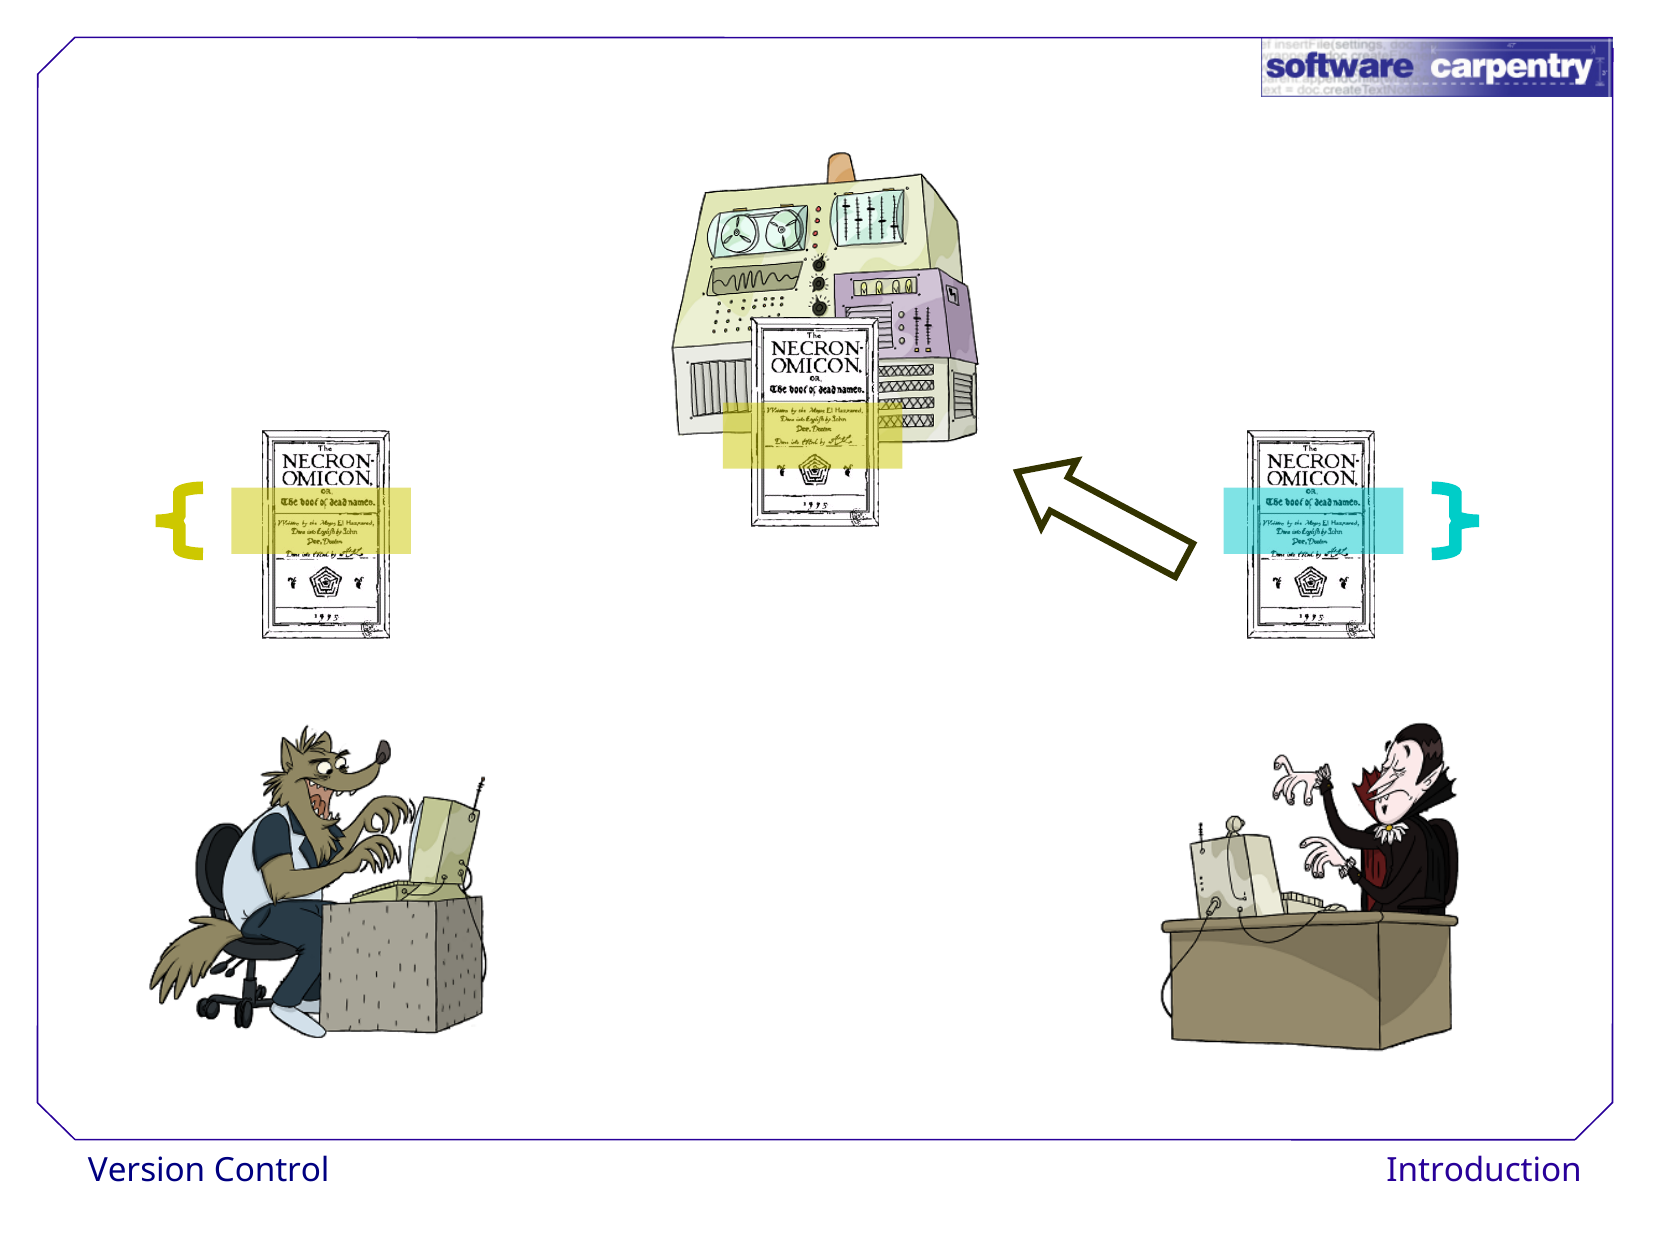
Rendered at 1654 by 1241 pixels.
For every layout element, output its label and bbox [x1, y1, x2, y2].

picture [751, 469, 879, 527]
picture [262, 430, 390, 487]
picture [262, 554, 390, 640]
picture [1247, 430, 1375, 487]
picture [1247, 554, 1375, 640]
text_box [1223, 487, 1404, 554]
picture [1261, 39, 1613, 97]
text_box [722, 402, 903, 469]
text_box [231, 487, 411, 554]
picture [637, 119, 1020, 467]
picture [137, 705, 516, 1069]
picture [1148, 695, 1474, 1067]
